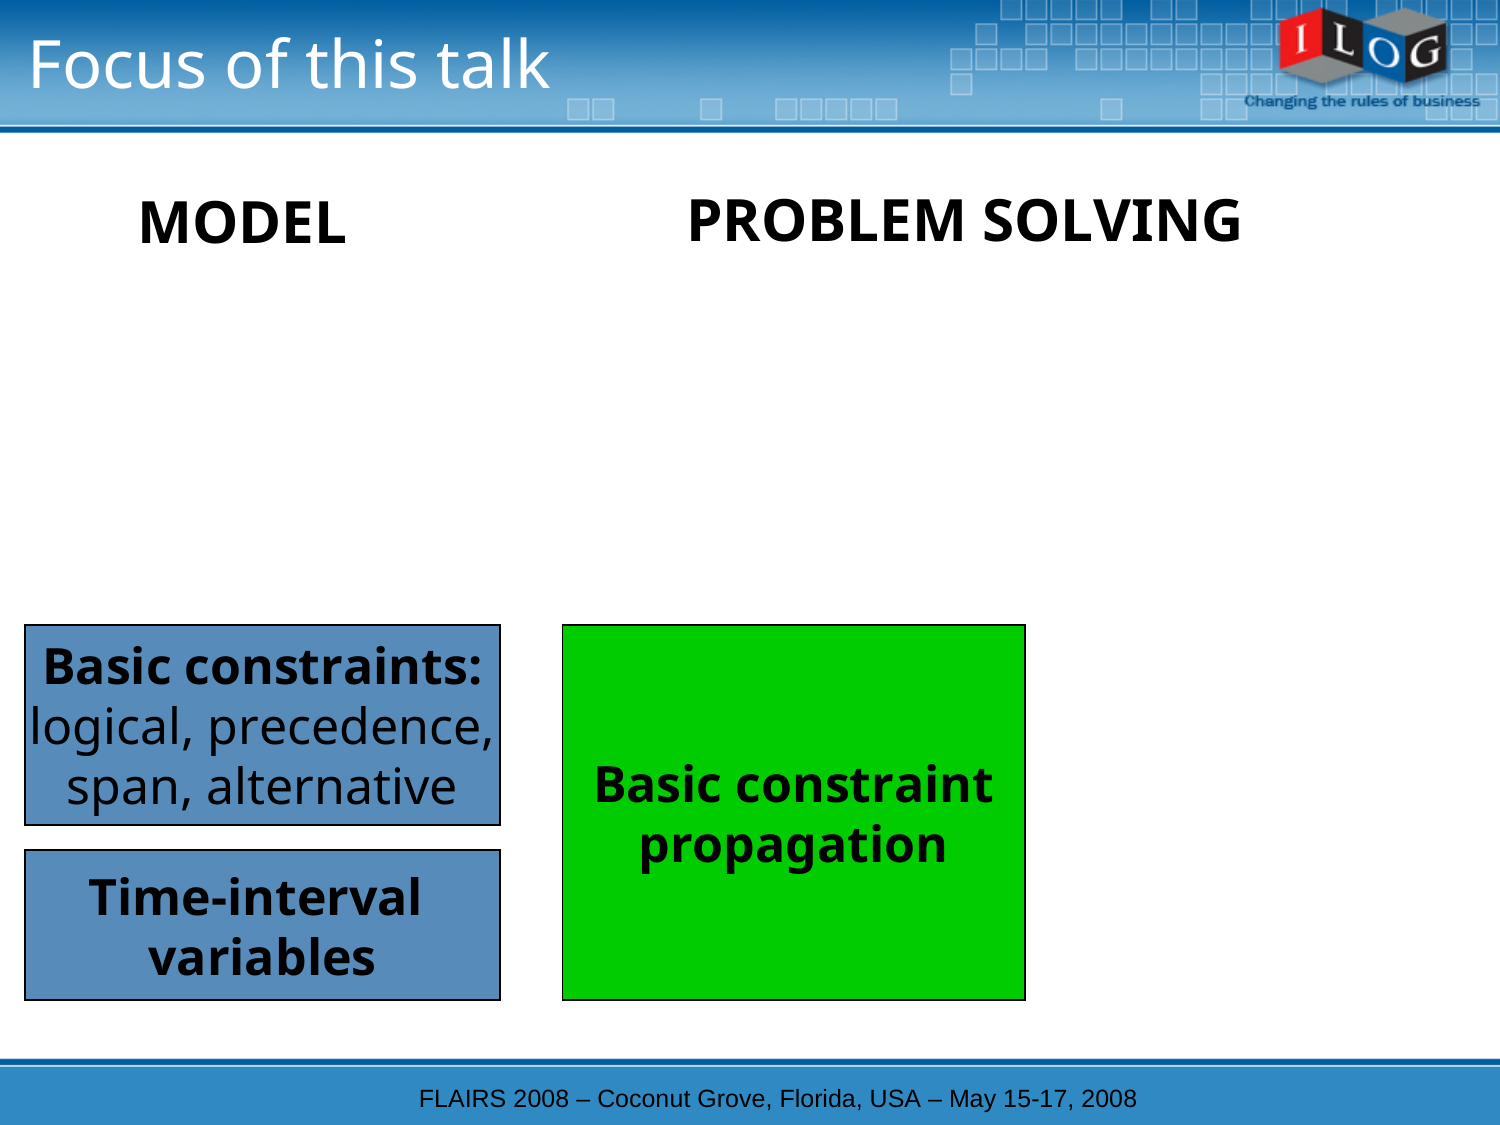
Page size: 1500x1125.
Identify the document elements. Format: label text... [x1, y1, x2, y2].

text_box Basic constraint propagation [562, 624, 1026, 1000]
text_box Basic constraints: logical, precedence, span, alternative [24, 624, 501, 825]
text_box PROBLEM SOLVING [671, 174, 1259, 261]
text_box MODEL [122, 177, 362, 263]
text_box Time-interval variables [24, 849, 501, 1000]
title Focus of this talk [12, 0, 1300, 144]
picture [0, 0, 1500, 1125]
